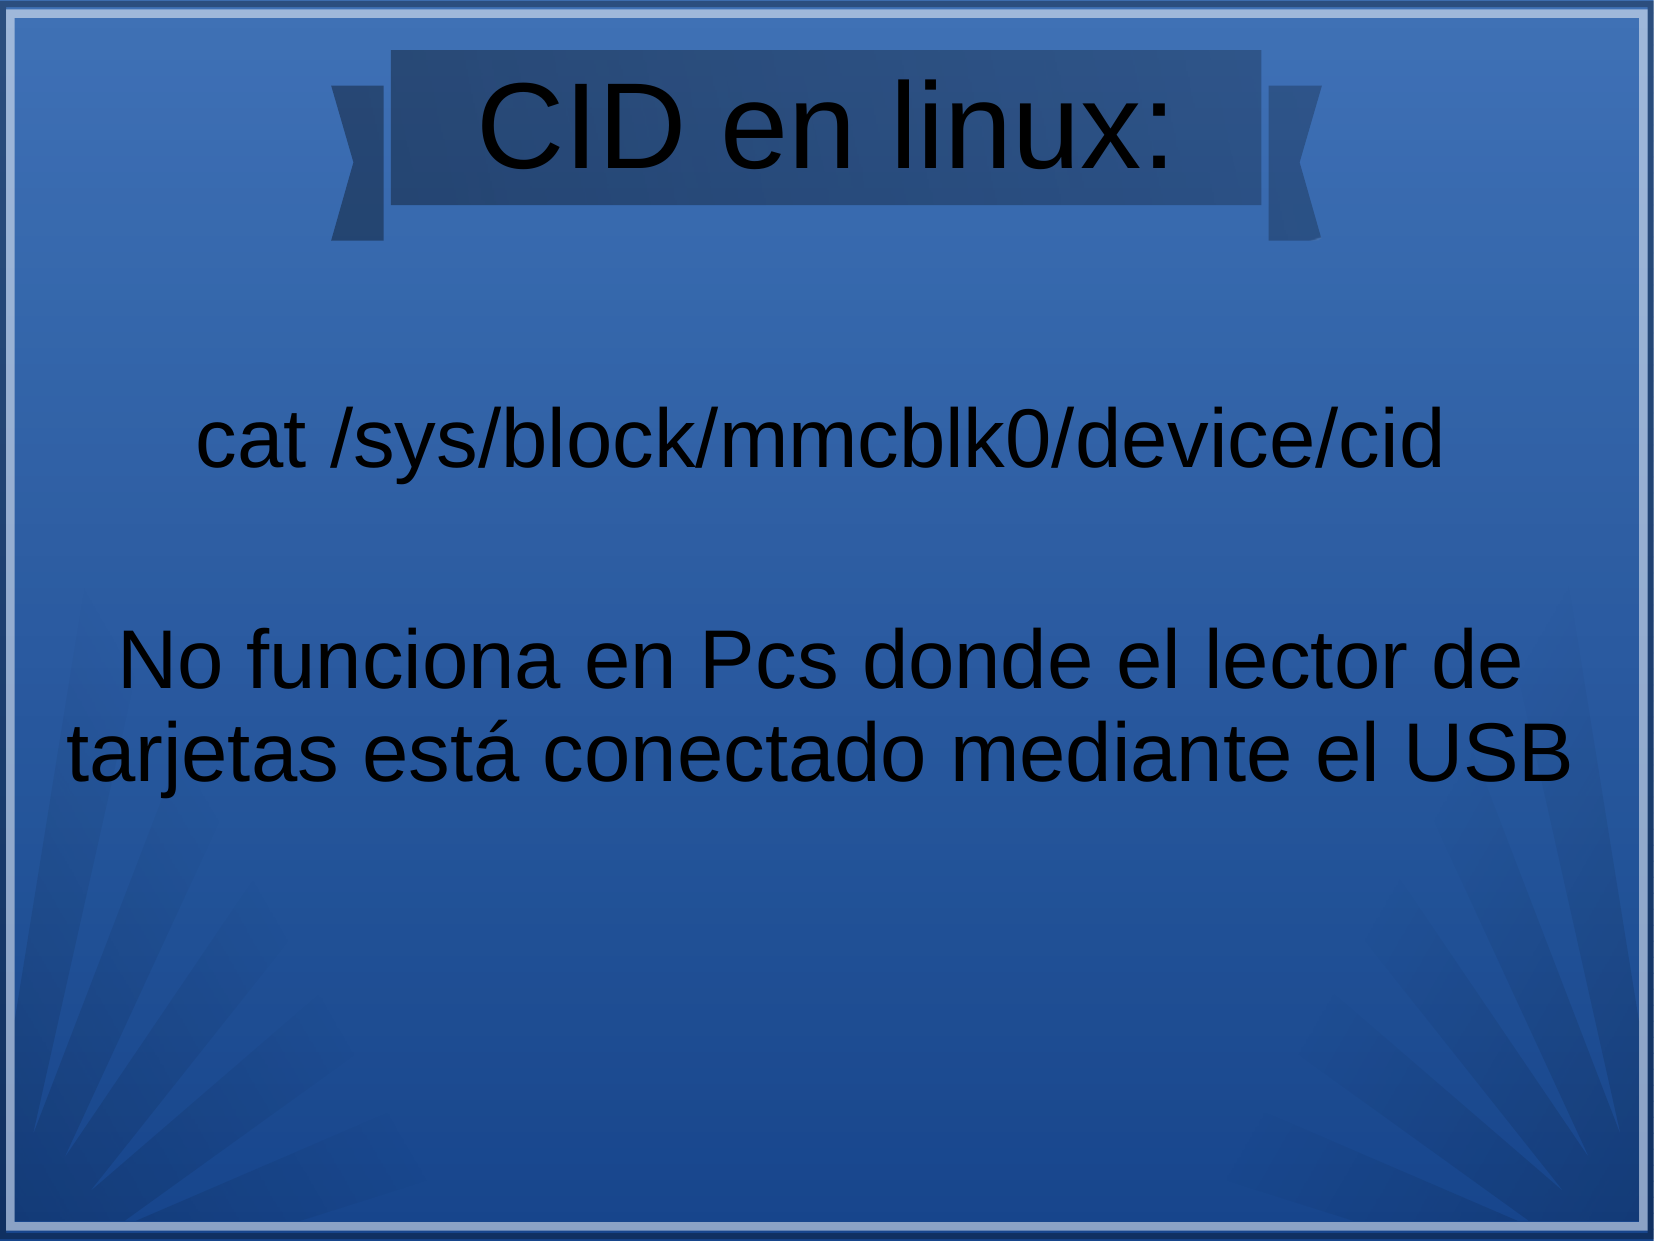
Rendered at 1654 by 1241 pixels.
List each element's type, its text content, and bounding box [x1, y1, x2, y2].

text_box cat /sys/block/mmcblk0/device/cid No funciona en Pcs donde el lector de tarjetas está conectado mediante el USB [47, 384, 1595, 808]
title CID en linux: [389, 47, 1264, 205]
